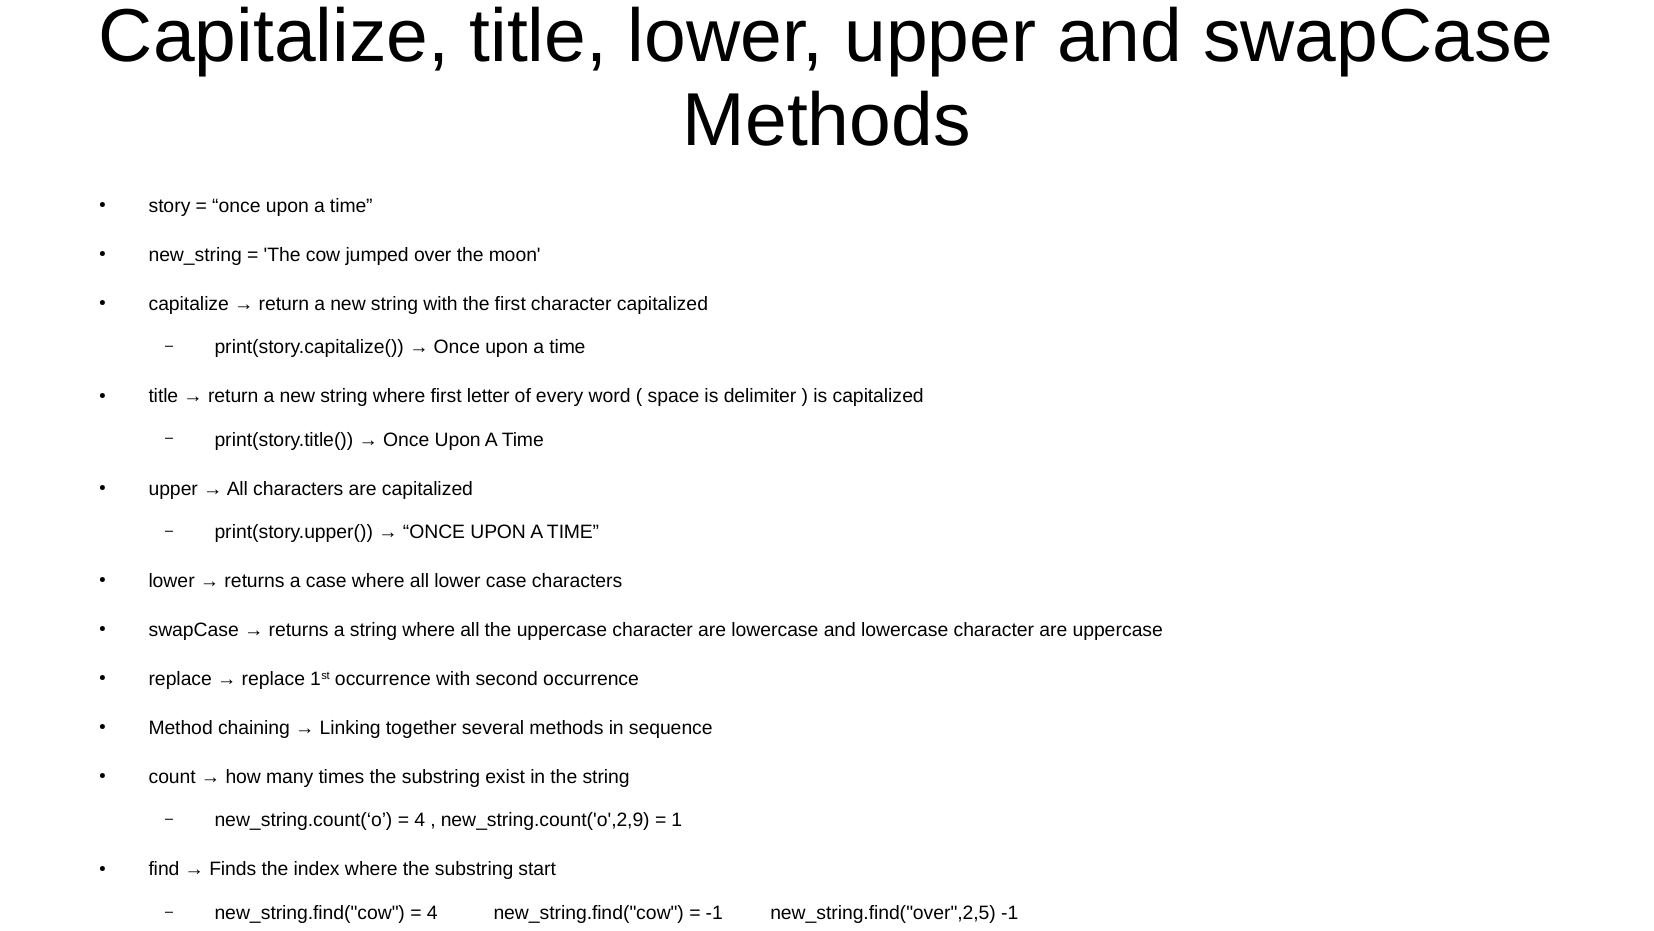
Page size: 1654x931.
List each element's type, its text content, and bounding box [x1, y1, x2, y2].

title Capitalize, title, lower, upper and swapCase Methods [82, 0, 1571, 181]
list story = “once upon a time” new_string = 'The cow jumped over the moon' capitalize → return a new string with the first character capitalized print(story.capitalize()) → Once upon a time title → return a new string where first letter of every word ( space is delimiter ) is capitalized print(story.title()) → Once Upon A Time upper → All characters are capitalized print(story.upper()) → “ONCE UPON A TIME” lower → returns a case where all lower case characters swapCase → returns a string where all the uppercase character are lowercase and lowercase character are uppercase replace → replace 1st occurrence with second occurrence Method chaining → Linking together several methods in sequence count → how many times the substring exist in the string new_string.count(‘o’) = 4 , new_string.count('o',2,9) = 1 find → Finds the index where the substring start new_string.find("cow") = 4 new_string.find("cow") = -1 new_string.find("over",2,5) -1 [82, 195, 1576, 931]
